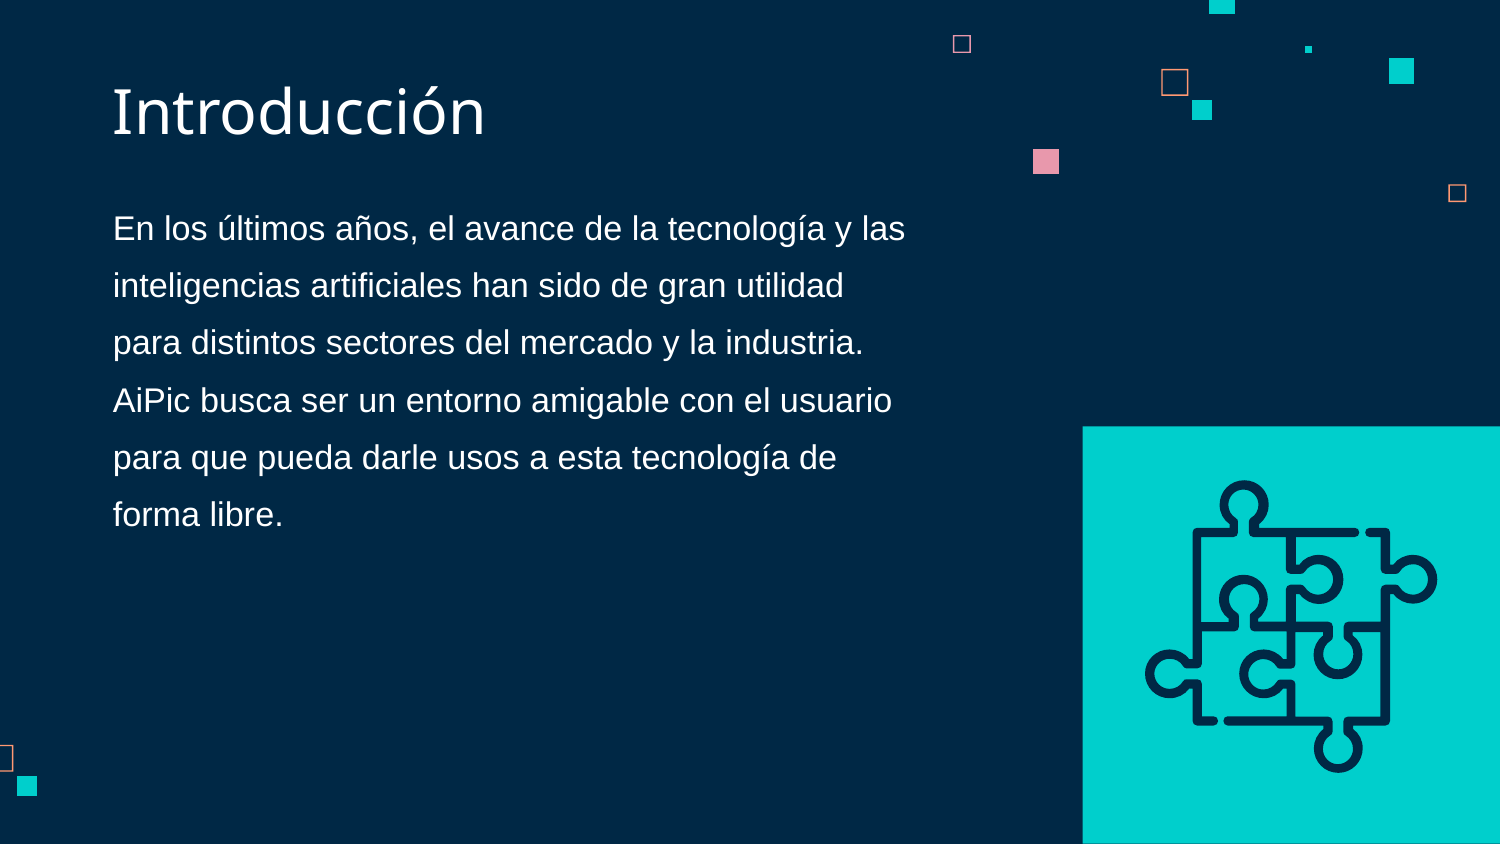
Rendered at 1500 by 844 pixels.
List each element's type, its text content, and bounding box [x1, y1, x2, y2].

text_box [1082, 426, 1500, 844]
title Introducción [97, 67, 874, 163]
list En los últimos años, el avance de la tecnología y las inteligencias artificiales han sido de gran utilidad para distintos sectores del mercado y la industria. AiPic busca ser un entorno amigable con el usuario para que pueda darle usos a esta tecnología de forma libre. [97, 174, 925, 796]
